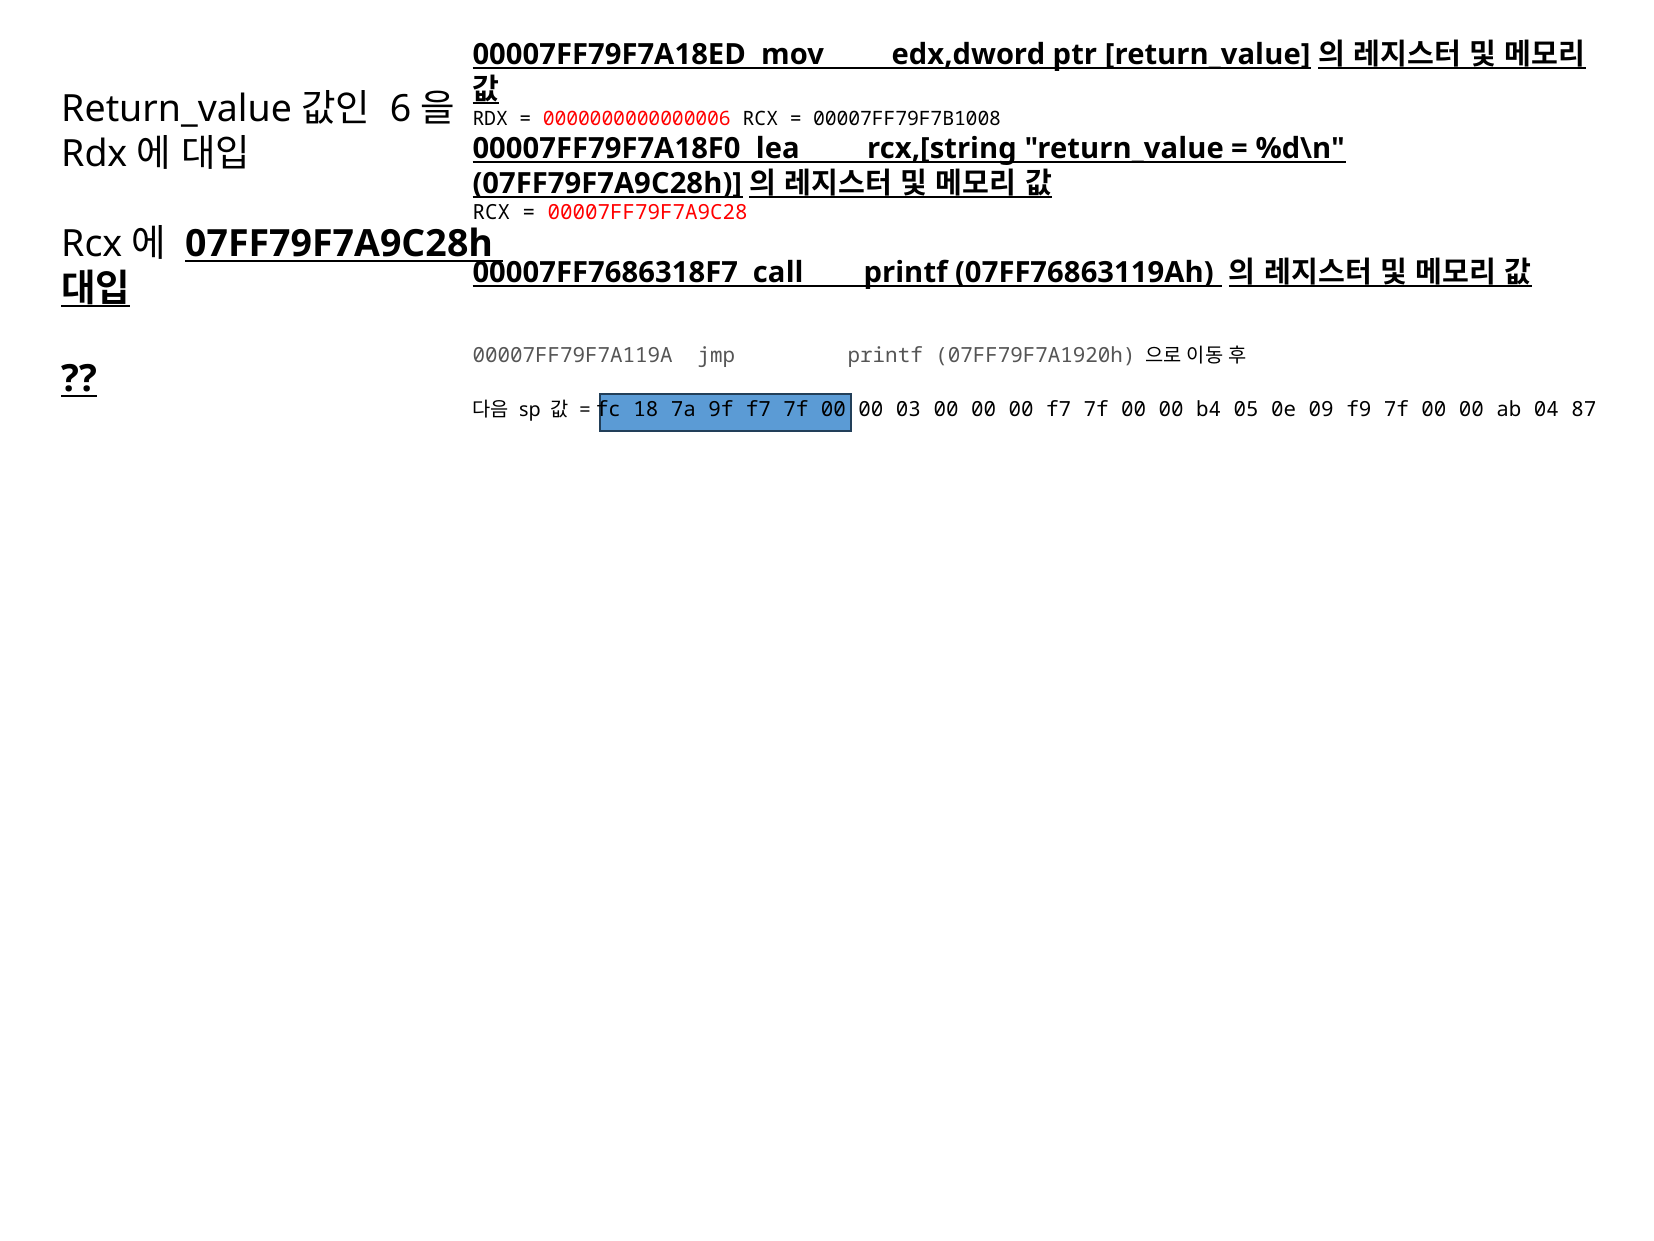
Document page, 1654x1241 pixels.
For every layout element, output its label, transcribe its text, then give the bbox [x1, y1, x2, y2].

list 00007FF79F7A18ED mov edx,dword ptr [return_value]의 레지스터 및 메모리 값 RDX = 0000000000000006 RCX = 00007FF79F7B1008 00007FF79F7A18F0 lea rcx,[string "return_value = %d\n" (07FF79F7A9C28h)]의 레지스터 및 메모리 값 RCX = 00007FF79F7A9C28 00007FF7686318F7 call printf (07FF76863119Ah) 의 레지스터 및 메모리 값 00007FF79F7A119A jmp printf (07FF79F7A1920h) 으로 이동 후 다음 sp 값 = fc 18 7a 9f f7 7f 00 00 03 00 00 00 f7 7f 00 00 b4 05 0e 09 f9 7f 00 00 ab 04 87 [472, 35, 1619, 1217]
text_box Return_value값인 6을 Rdx에 대입 Rcx에 07FF79F7A9C28h 대입 ?? [46, 76, 466, 410]
